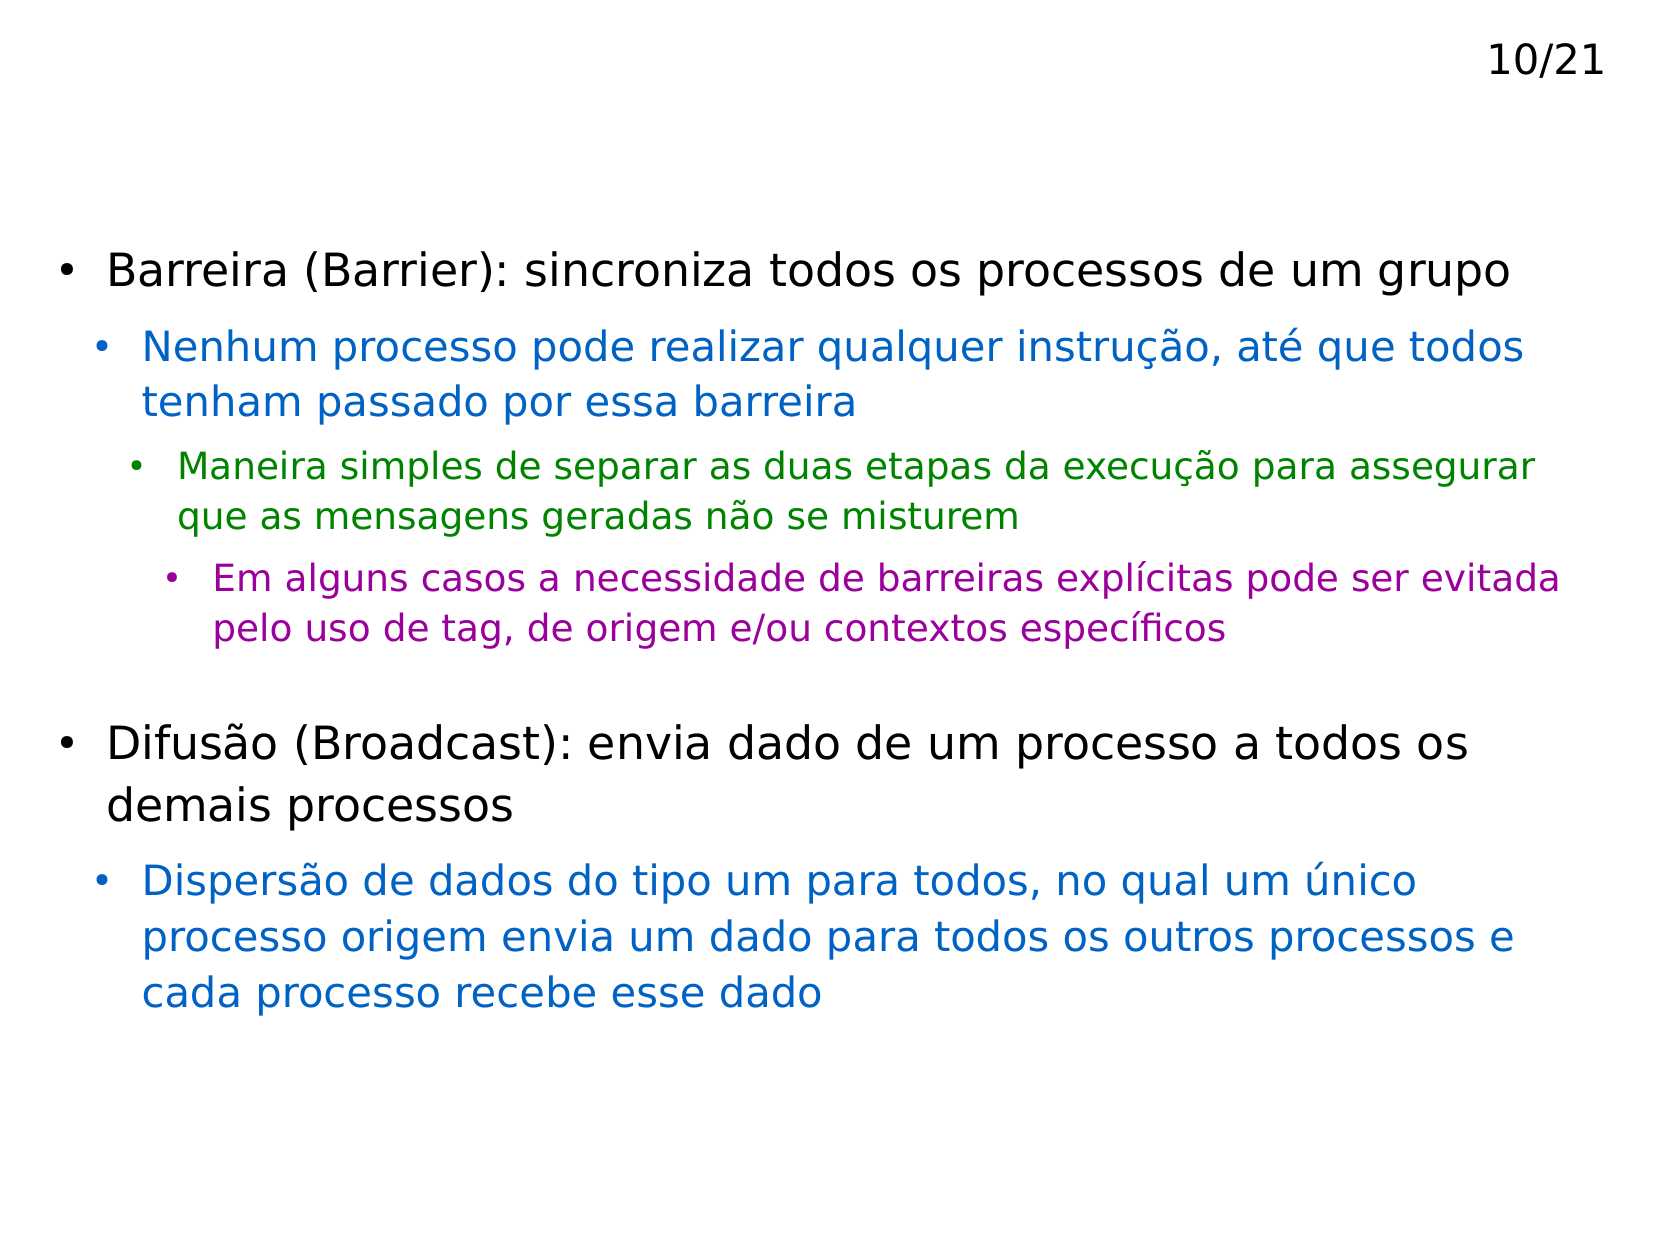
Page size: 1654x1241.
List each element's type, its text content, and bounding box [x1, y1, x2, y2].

list Barreira (Barrier): sincroniza todos os processos de um grupo Nenhum processo pode realizar qualquer instrução, até que todos tenham passado por essa barreira Maneira simples de separar as duas etapas da execução para assegurar que as mensagens geradas não se misturem Em alguns casos a necessidade de barreiras explícitas pode ser evitada pelo uso de tag, de origem e/ou contextos específicos Difusão (Broadcast): envia dado de um processo a todos os demais processos Dispersão de dados do tipo um para todos, no qual um único processo origem envia um dado para todos os outros processos e cada processo recebe esse dado [59, 236, 1595, 1211]
